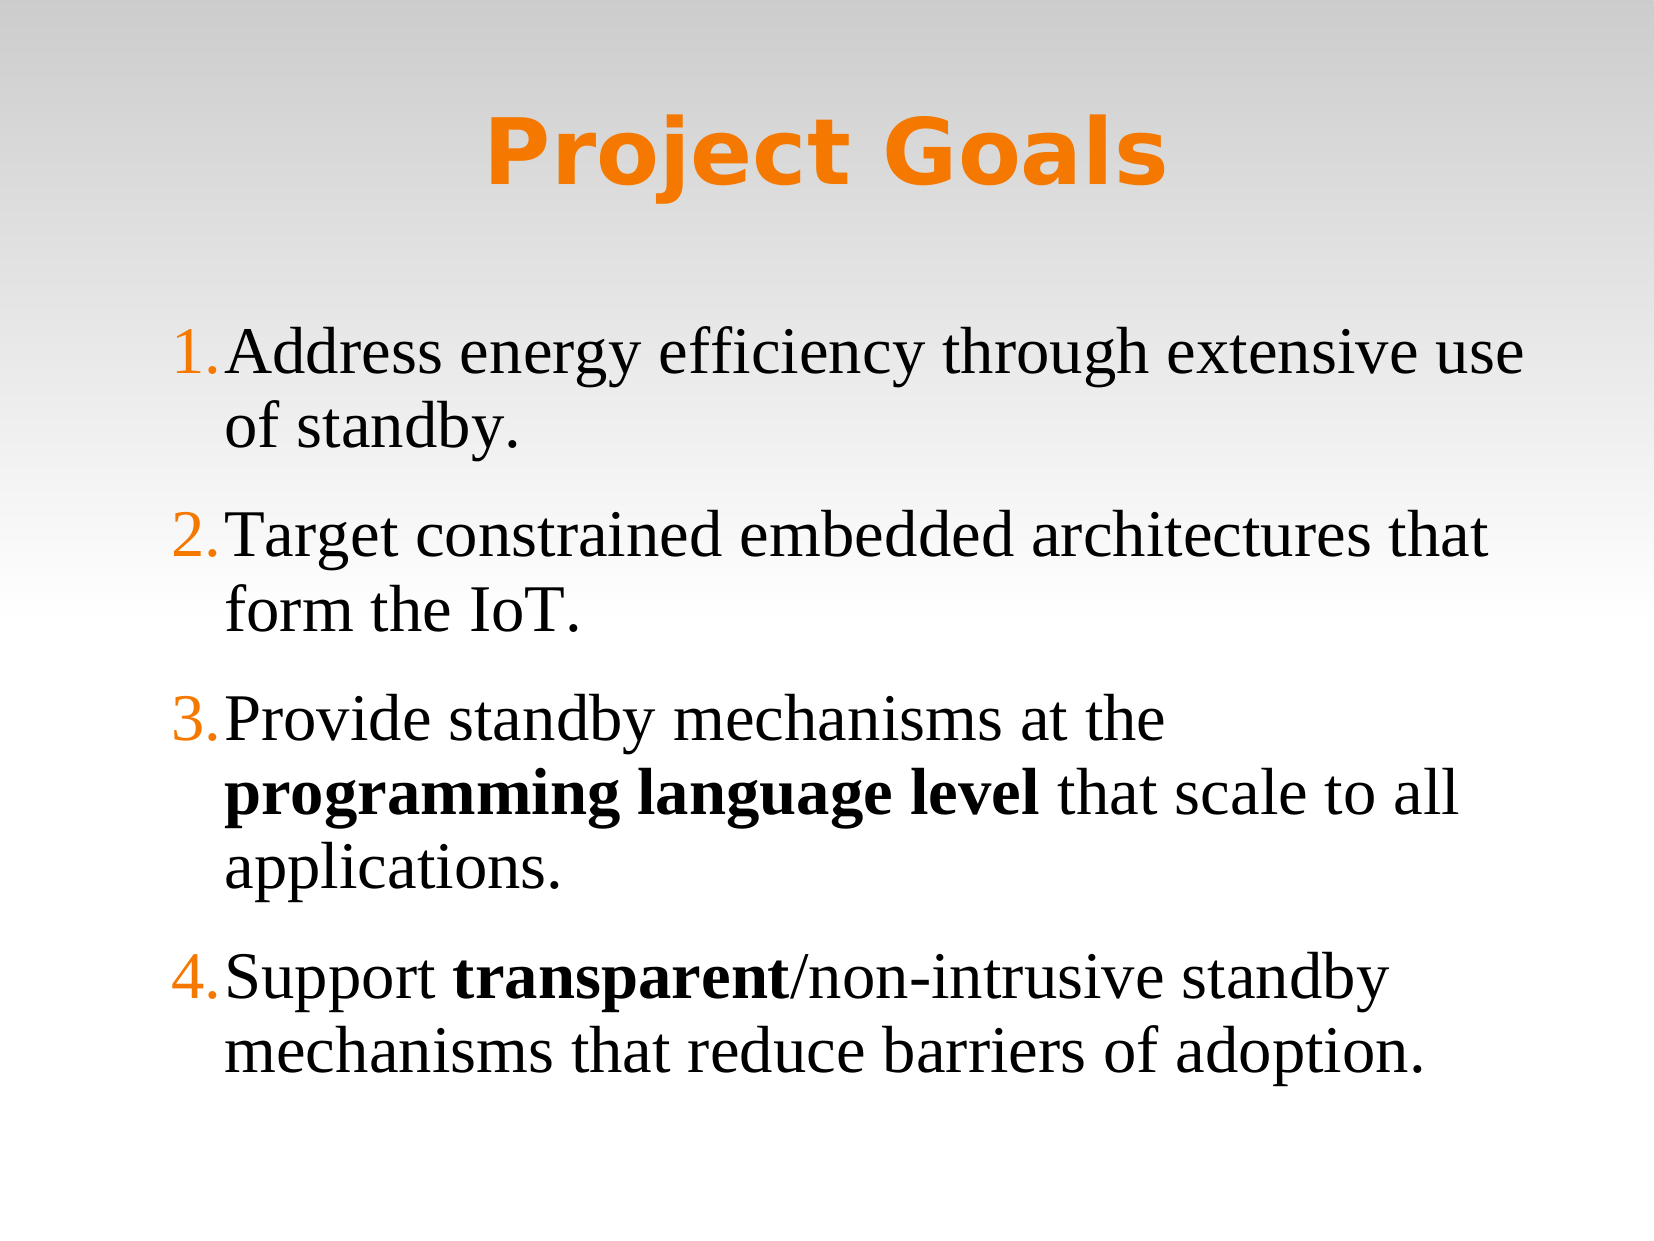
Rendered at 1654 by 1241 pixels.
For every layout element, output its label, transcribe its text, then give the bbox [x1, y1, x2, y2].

title Project Goals [82, 49, 1571, 257]
list Address energy efficiency through extensive use of standby. Target constrained embedded architectures that form the IoT. Provide standby mechanisms at the programming language level that scale to all applications. Support transparent/non-intrusive standby mechanisms that reduce barriers of adoption. [82, 313, 1538, 1239]
